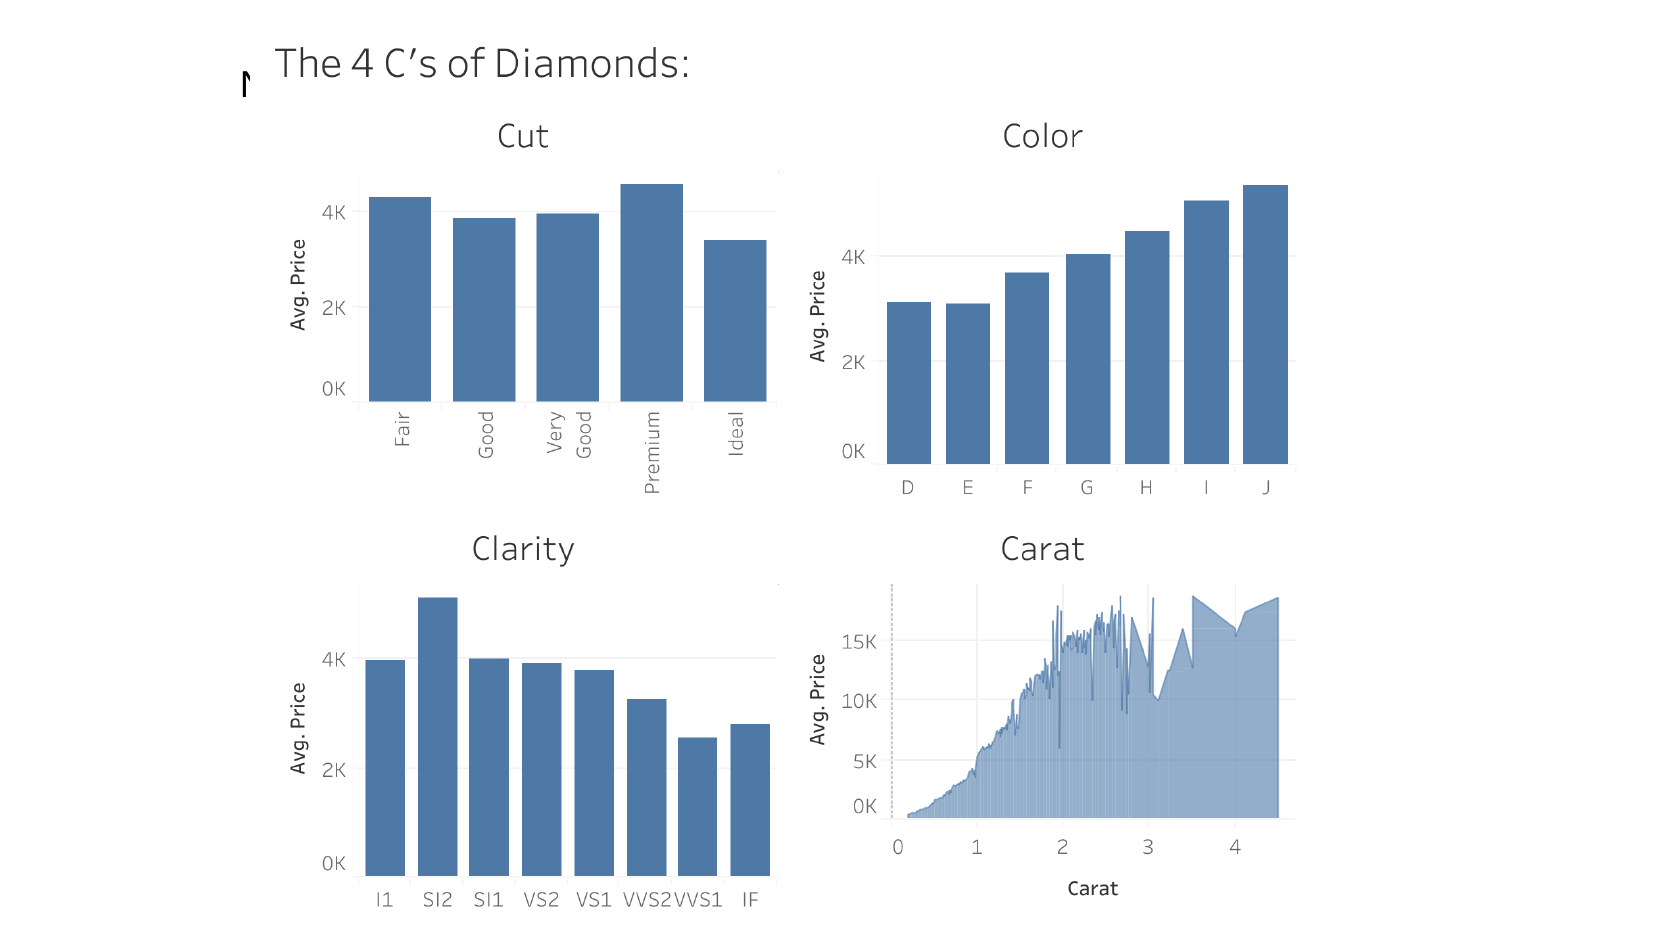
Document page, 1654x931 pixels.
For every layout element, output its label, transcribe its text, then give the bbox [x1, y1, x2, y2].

picture [250, 12, 1314, 931]
text_box Not the most elegant, but maybe the most villain... [225, 55, 250, 155]
